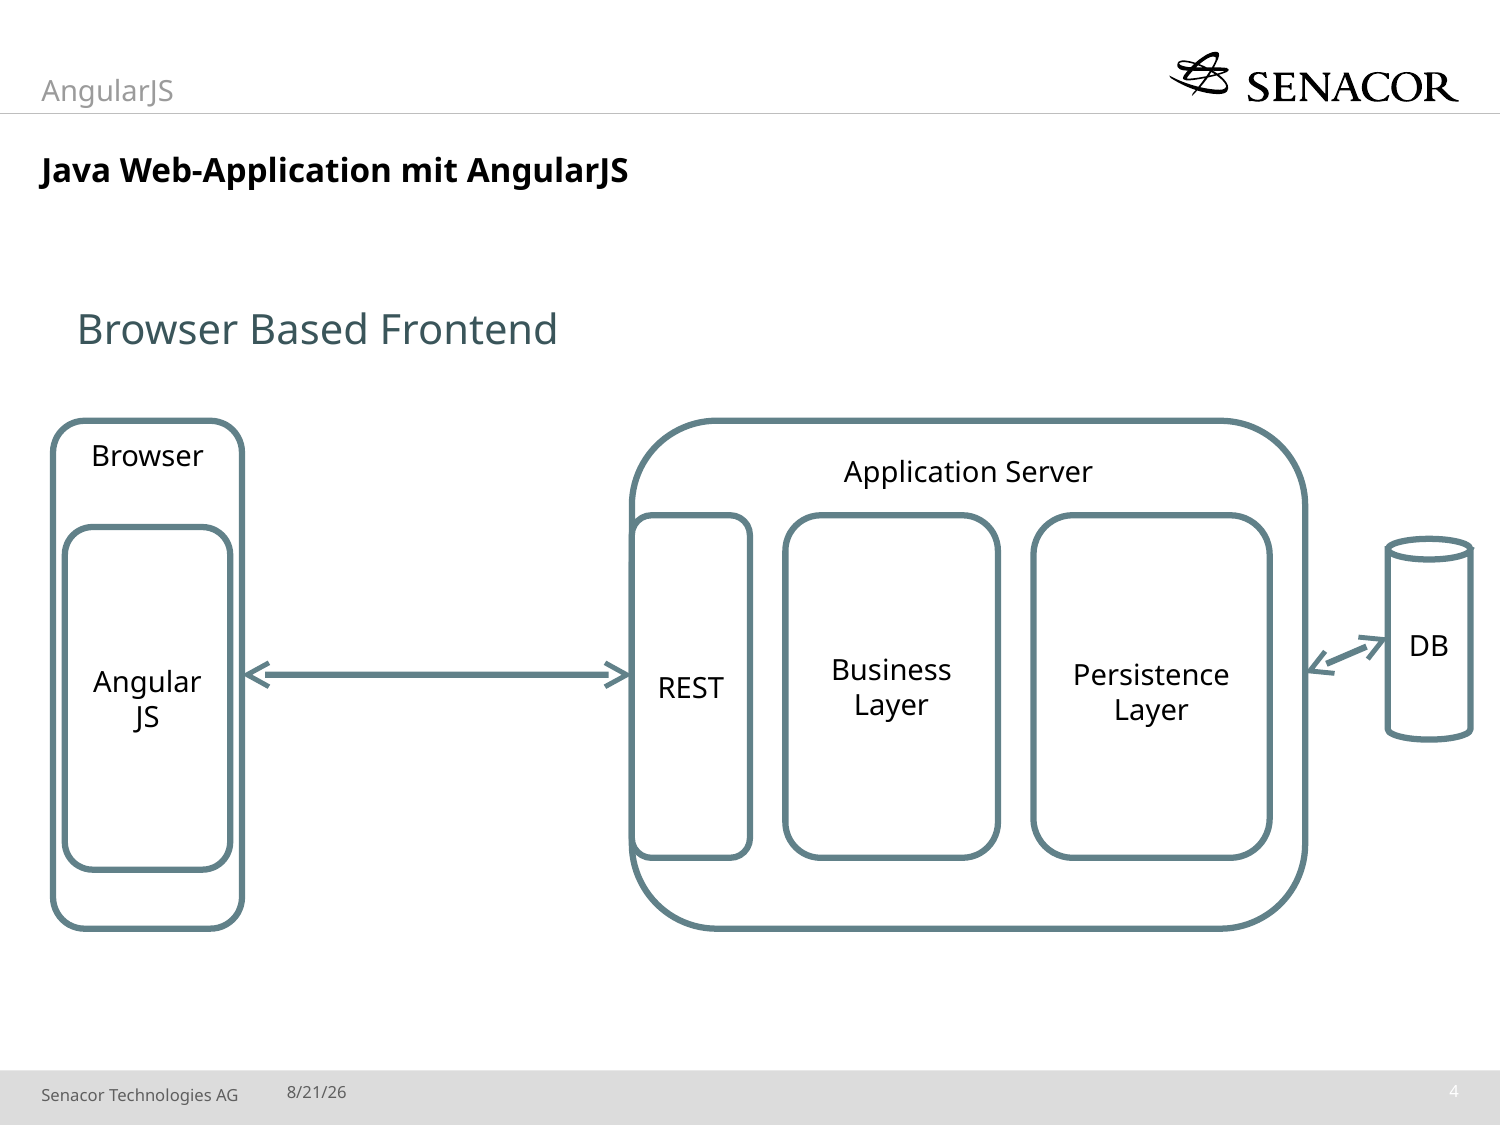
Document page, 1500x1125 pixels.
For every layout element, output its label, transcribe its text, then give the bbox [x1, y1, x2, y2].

slide_number 8 [1352, 1070, 1459, 1125]
text_box Angular JS [64, 527, 231, 870]
text_box REST [631, 515, 750, 858]
text_box Application Server [631, 420, 1306, 929]
text_box Browser [53, 420, 243, 929]
title Java Web-Application mit AngularJS [41, 149, 1459, 232]
text_box DB [1387, 538, 1471, 740]
slide_number 3/10/14 [286, 1070, 408, 1125]
text_box Business Layer [785, 515, 998, 858]
text_box Browser Based Frontend [76, 302, 904, 353]
text_box Persistence Layer [1033, 515, 1270, 858]
list AngularJS [41, 42, 1164, 114]
